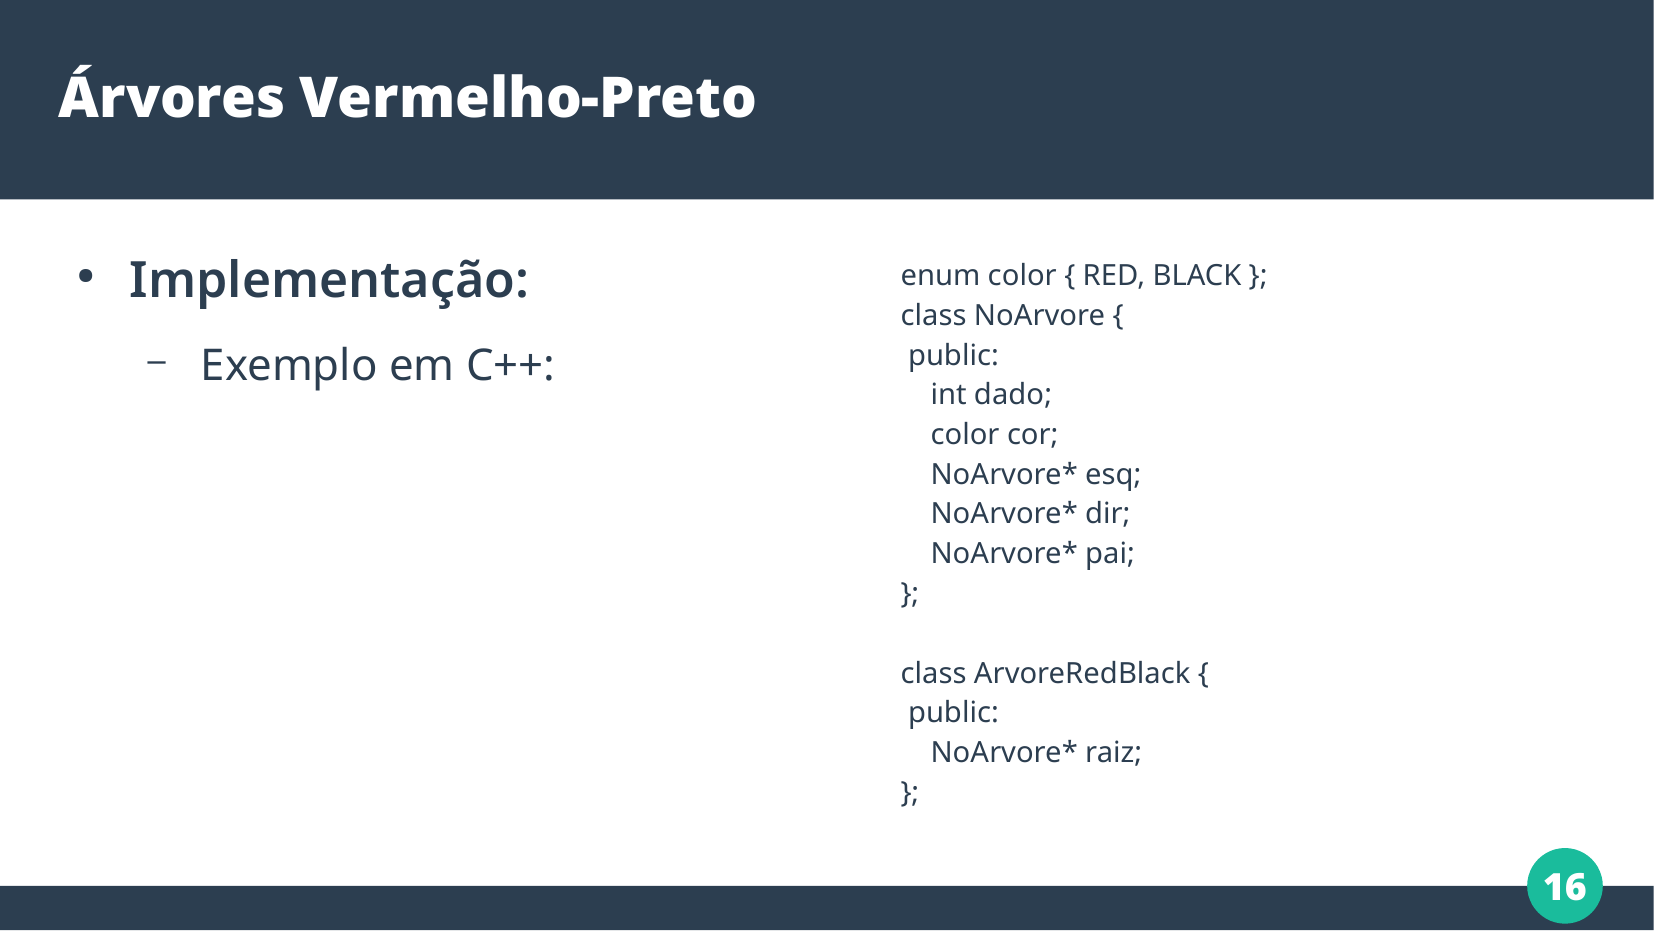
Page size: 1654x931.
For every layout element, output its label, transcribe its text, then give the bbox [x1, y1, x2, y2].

text_box enum color { RED, BLACK }; class NoArvore { public: int dado; color cor; NoArvore* esq; NoArvore* dir; NoArvore* pai; }; class ArvoreRedBlack { public: NoArvore* raiz; }; [885, 238, 1359, 827]
list Implementação: Exemplo em C++: [59, 243, 1595, 864]
title Árvores Vermelho-Preto [59, 37, 1595, 156]
